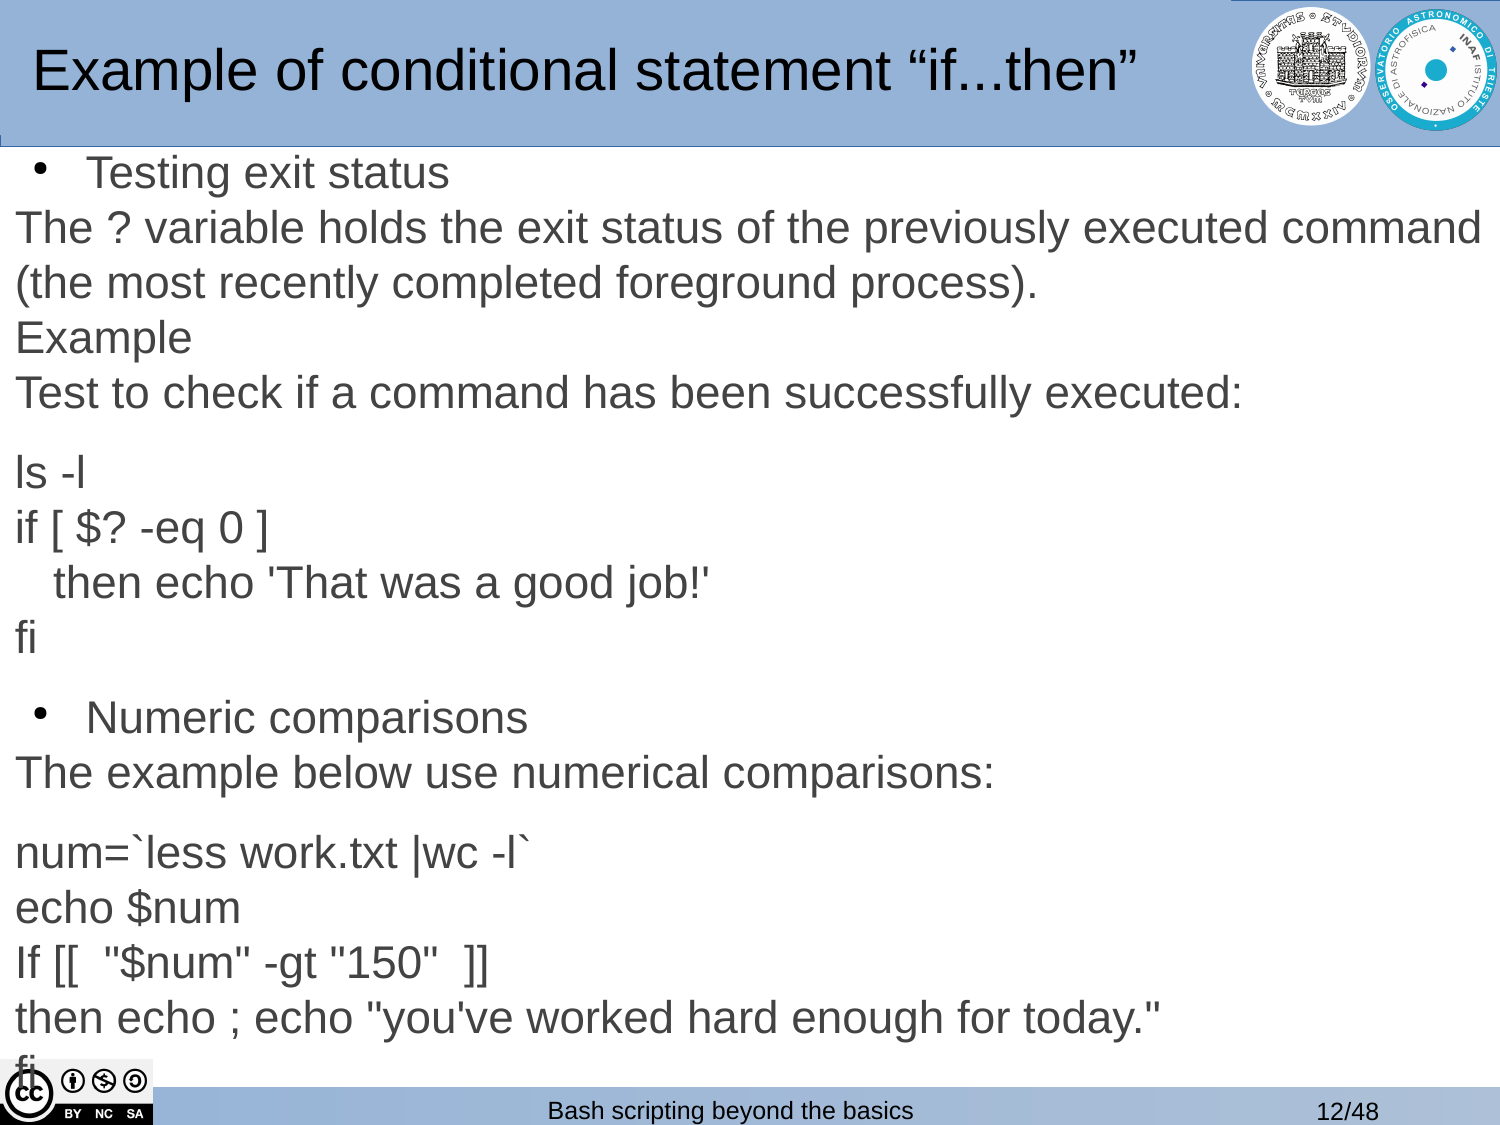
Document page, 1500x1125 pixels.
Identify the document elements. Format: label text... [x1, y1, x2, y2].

list Testing exit status The ? variable holds the exit status of the previously executed command (the most recently completed foreground process). Example Test to check if a command has been successfully executed: ls -l if [ $? -eq 0 ] then echo 'That was a good job!' fi Numeric comparisons The example below use numerical comparisons: num=`less work.txt |wc -l` echo $num If [[ "$num" -gt "150" ]] then echo ; echo "you've worked hard enough for today." fi [0, 134, 1500, 1081]
text_box Example of conditional statement “if...then” [0, 0, 1232, 136]
picture [1252, 0, 1500, 134]
picture [0, 1081, 153, 1125]
